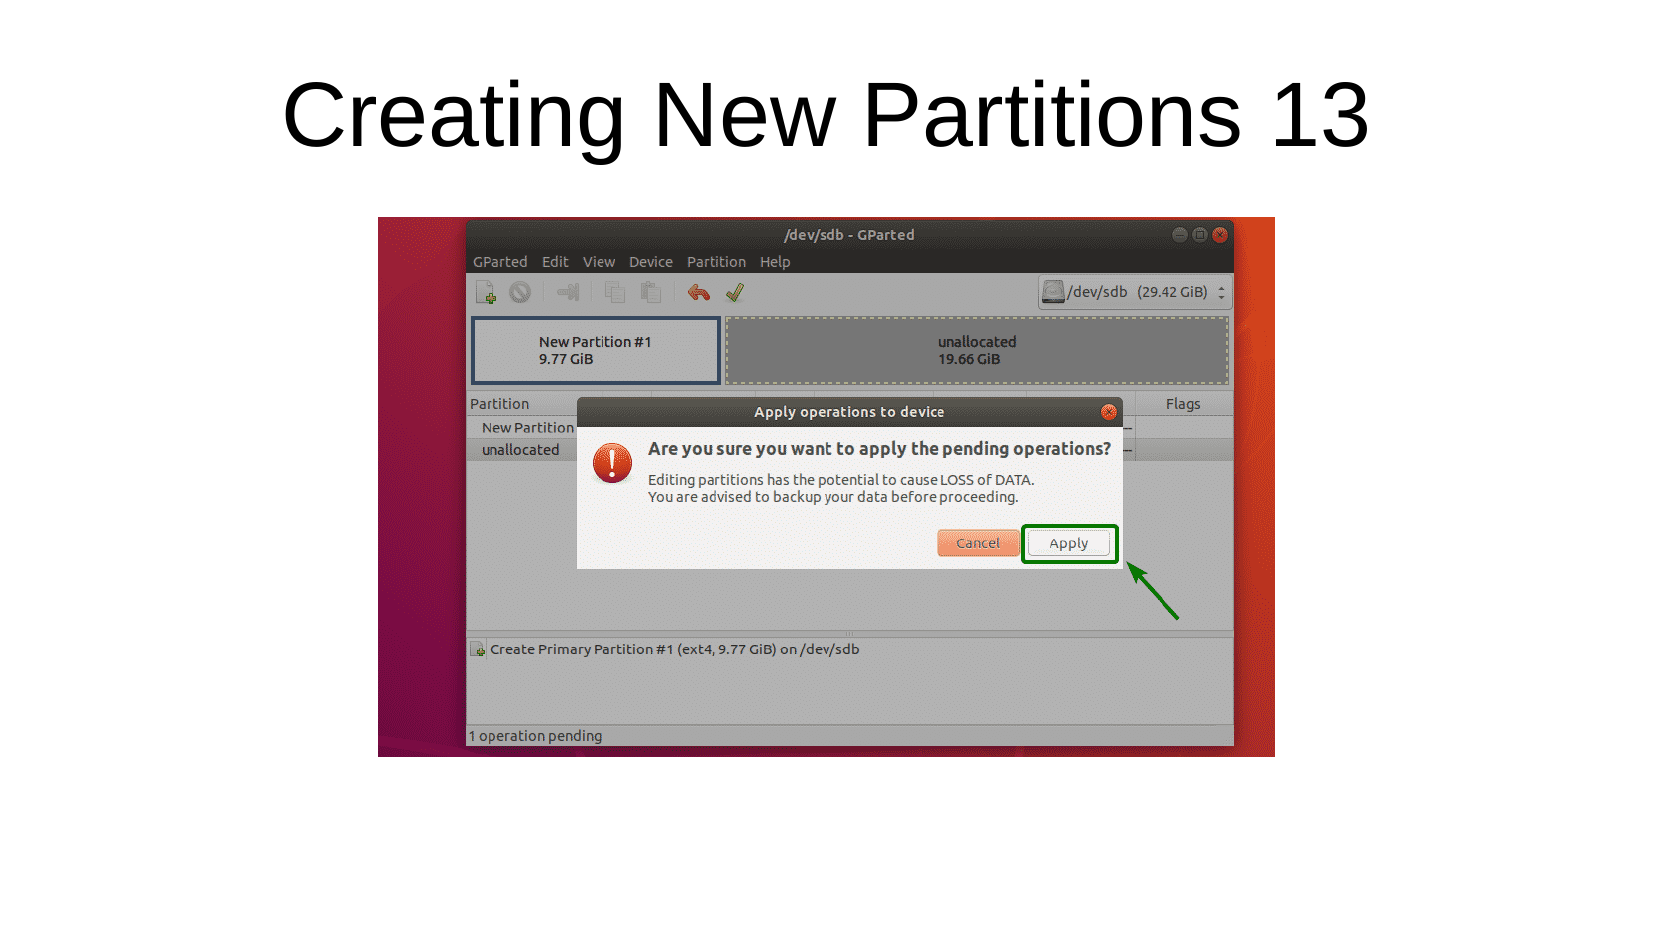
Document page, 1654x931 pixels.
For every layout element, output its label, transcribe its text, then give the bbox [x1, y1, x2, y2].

title Creating New Partitions 13 [82, 37, 1571, 193]
picture [378, 217, 1275, 758]
